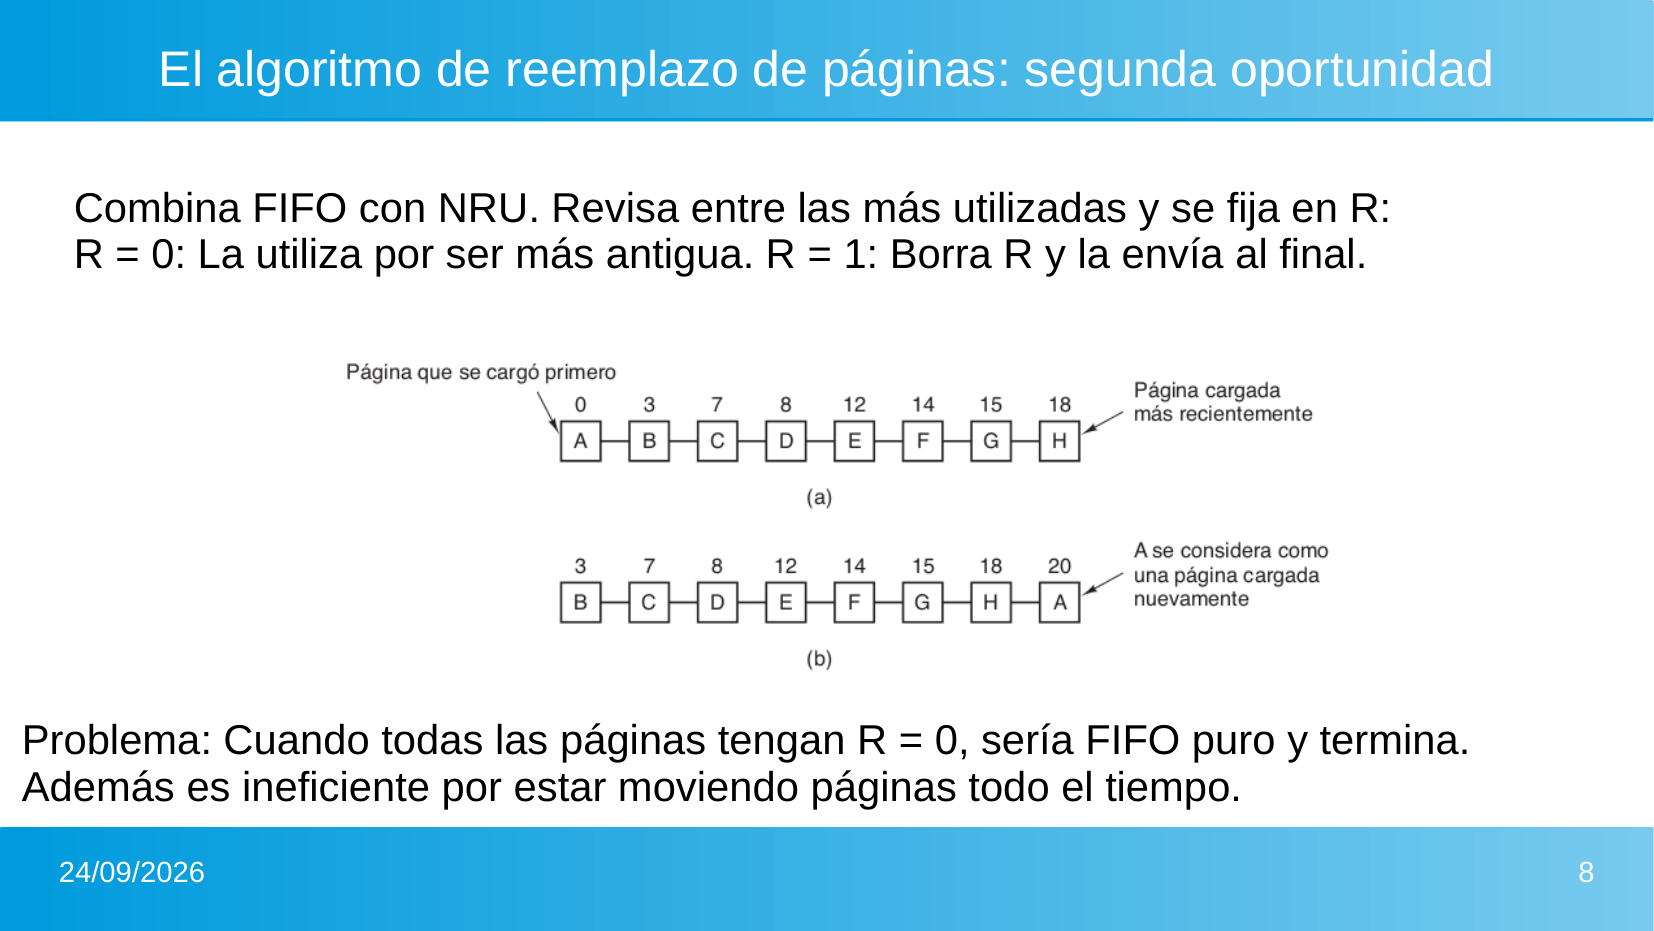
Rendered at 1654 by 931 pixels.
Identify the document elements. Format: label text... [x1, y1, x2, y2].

title El algoritmo de reemplazo de páginas: segunda oportunidad [59, 29, 1595, 108]
picture [324, 344, 1342, 680]
text_box Combina FIFO con NRU. Revisa entre las más utilizadas y se fija en R: R = 0: La utiliza por ser más antigua. R = 1: Borra R y la envía al final. [59, 177, 1595, 295]
text_box Problema: Cuando todas las páginas tengan R = 0, sería FIFO puro y termina. Además es ineficiente por estar moviendo páginas todo el tiempo. [7, 709, 1629, 827]
